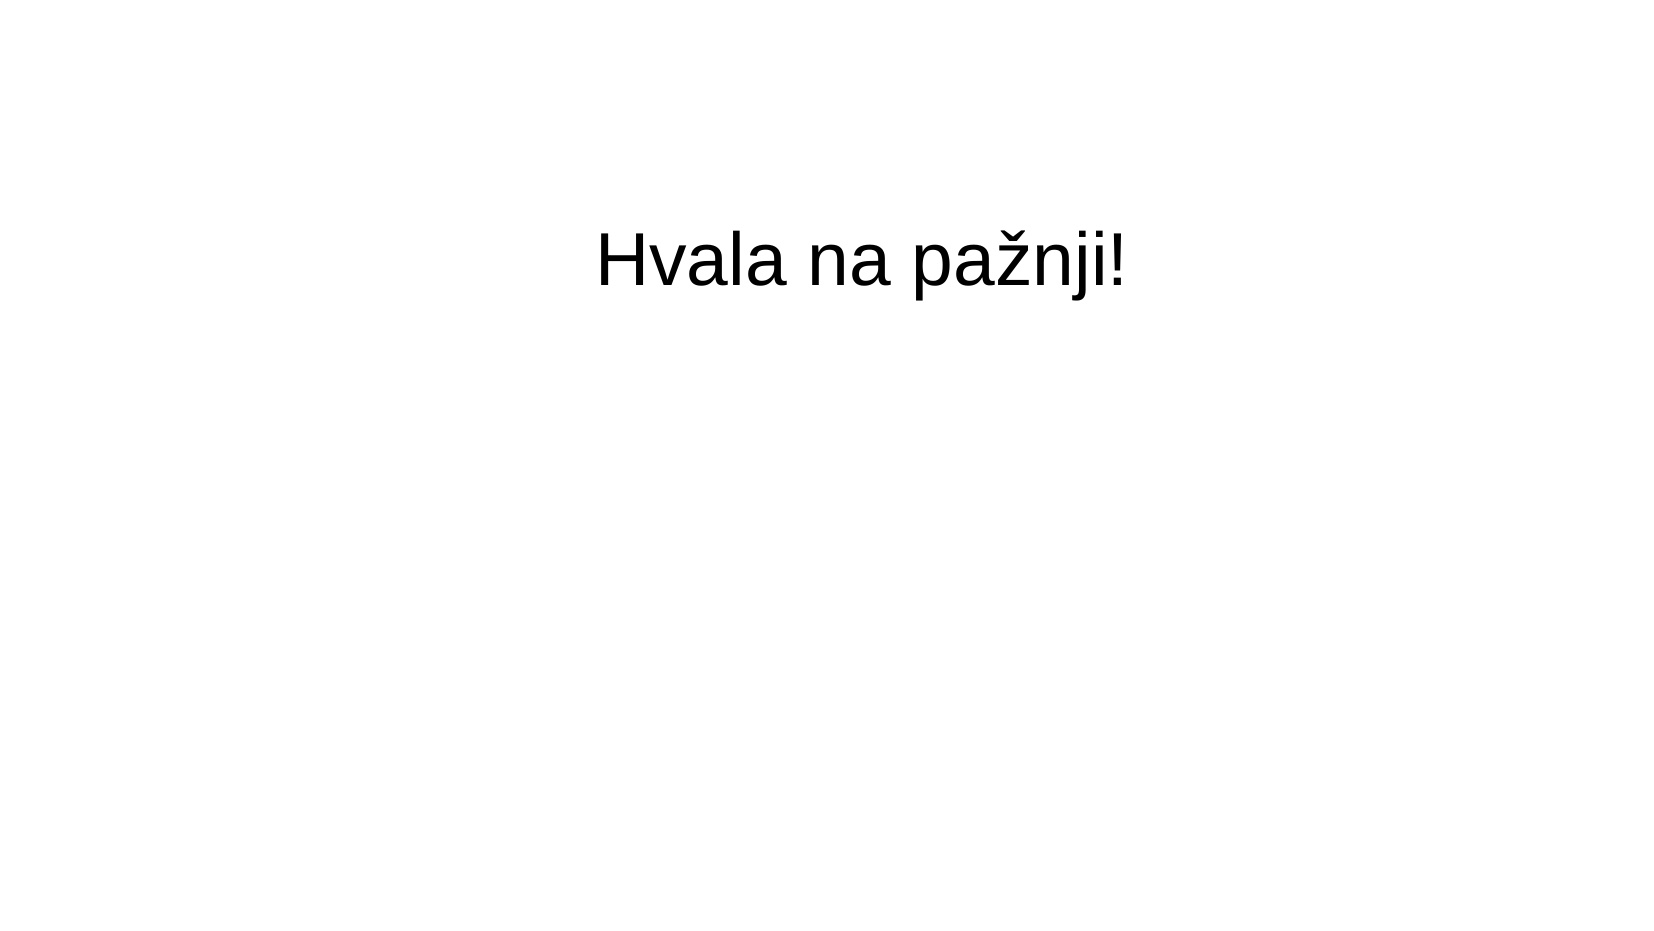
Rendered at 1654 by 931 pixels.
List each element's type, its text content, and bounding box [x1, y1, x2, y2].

list Hvala na pažnji! [82, 217, 1571, 758]
